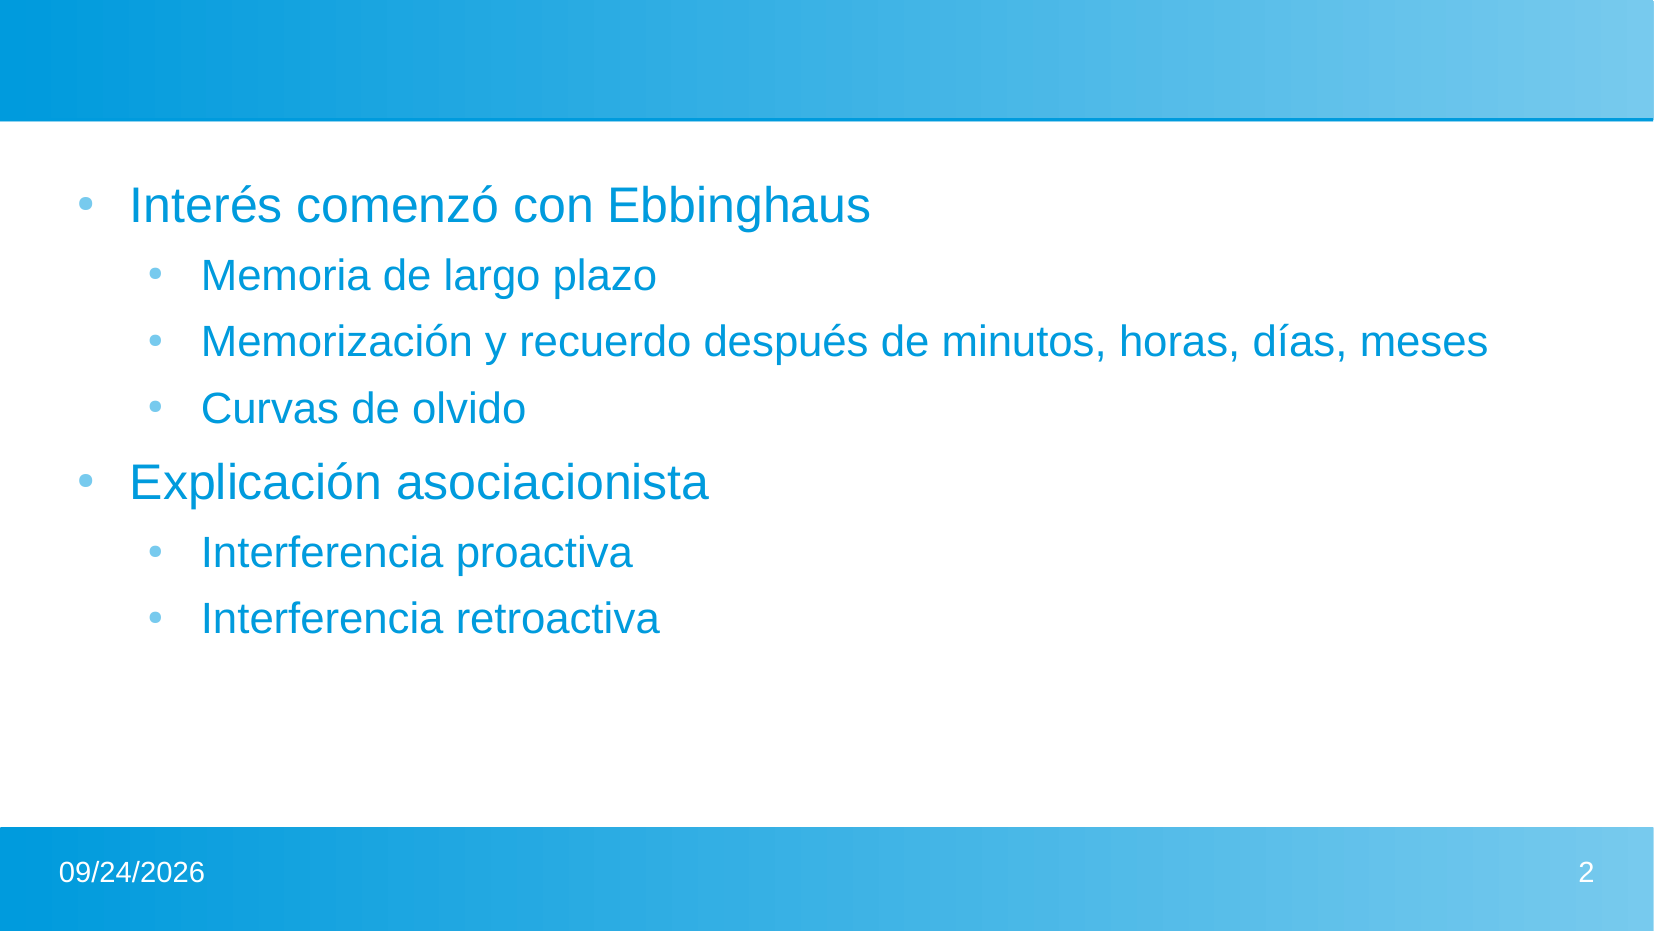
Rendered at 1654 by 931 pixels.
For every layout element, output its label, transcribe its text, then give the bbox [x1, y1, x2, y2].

list Interés comenzó con Ebbinghaus Memoria de largo plazo Memorización y recuerdo después de minutos, horas, días, meses Curvas de olvido Explicación asociacionista Interferencia proactiva Interferencia retroactiva [59, 177, 1595, 768]
